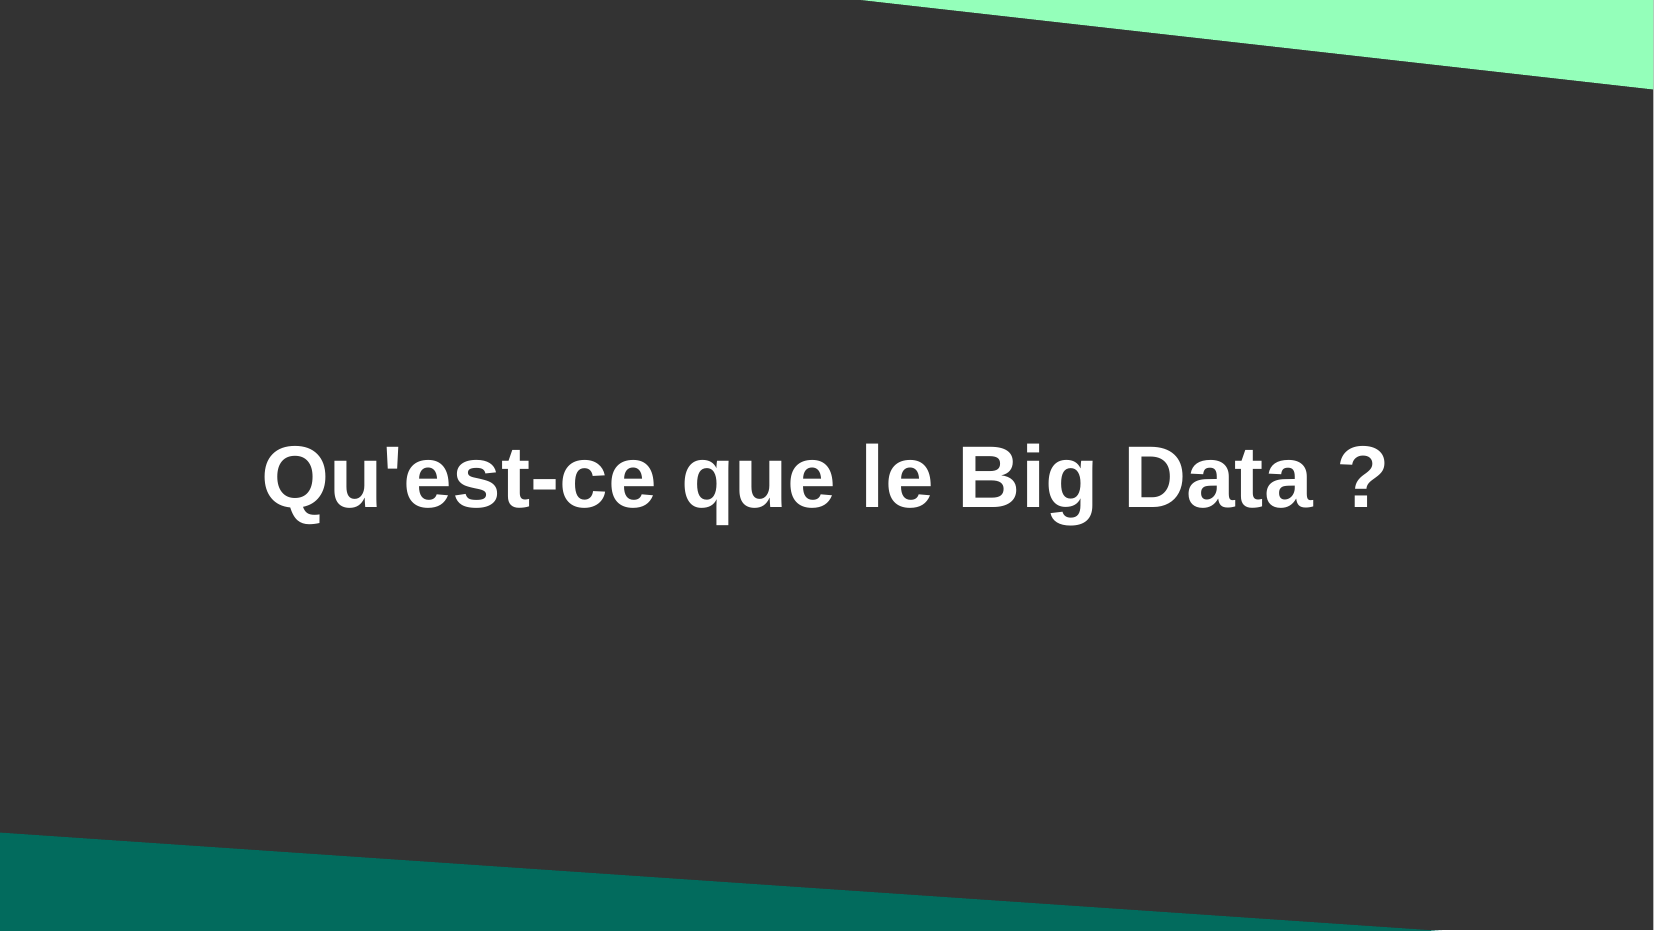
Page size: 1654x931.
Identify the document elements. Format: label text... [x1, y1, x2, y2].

title Qu'est-ce que le Big Data ? [31, 428, 1622, 527]
text_box [861, 0, 1654, 90]
